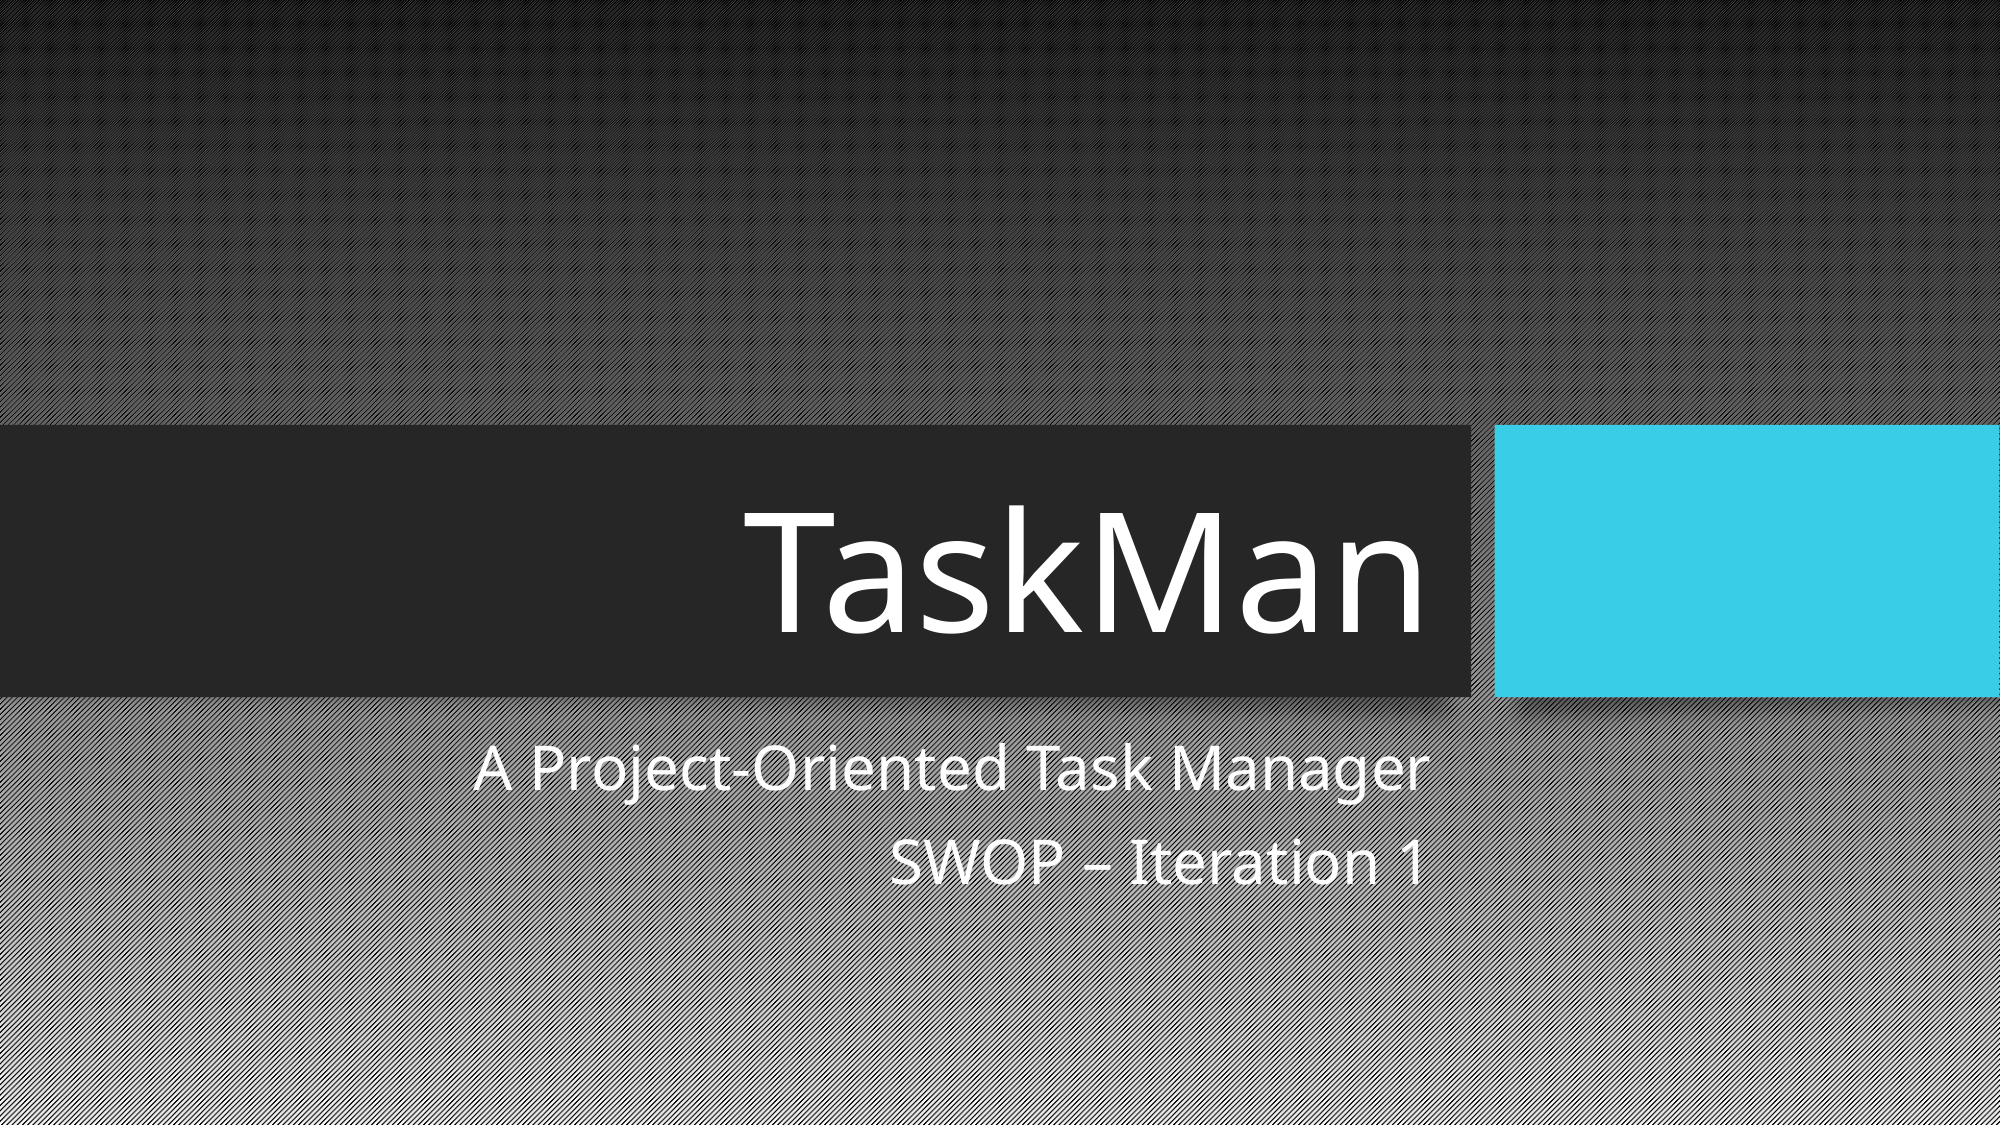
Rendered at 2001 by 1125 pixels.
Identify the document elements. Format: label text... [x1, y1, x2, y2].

picture [0, 0, 2000, 1125]
subtitle A Project-Oriented Task Manager SWOP – Iteration 1 [111, 720, 1448, 905]
title TaskMan [111, 448, 1448, 674]
